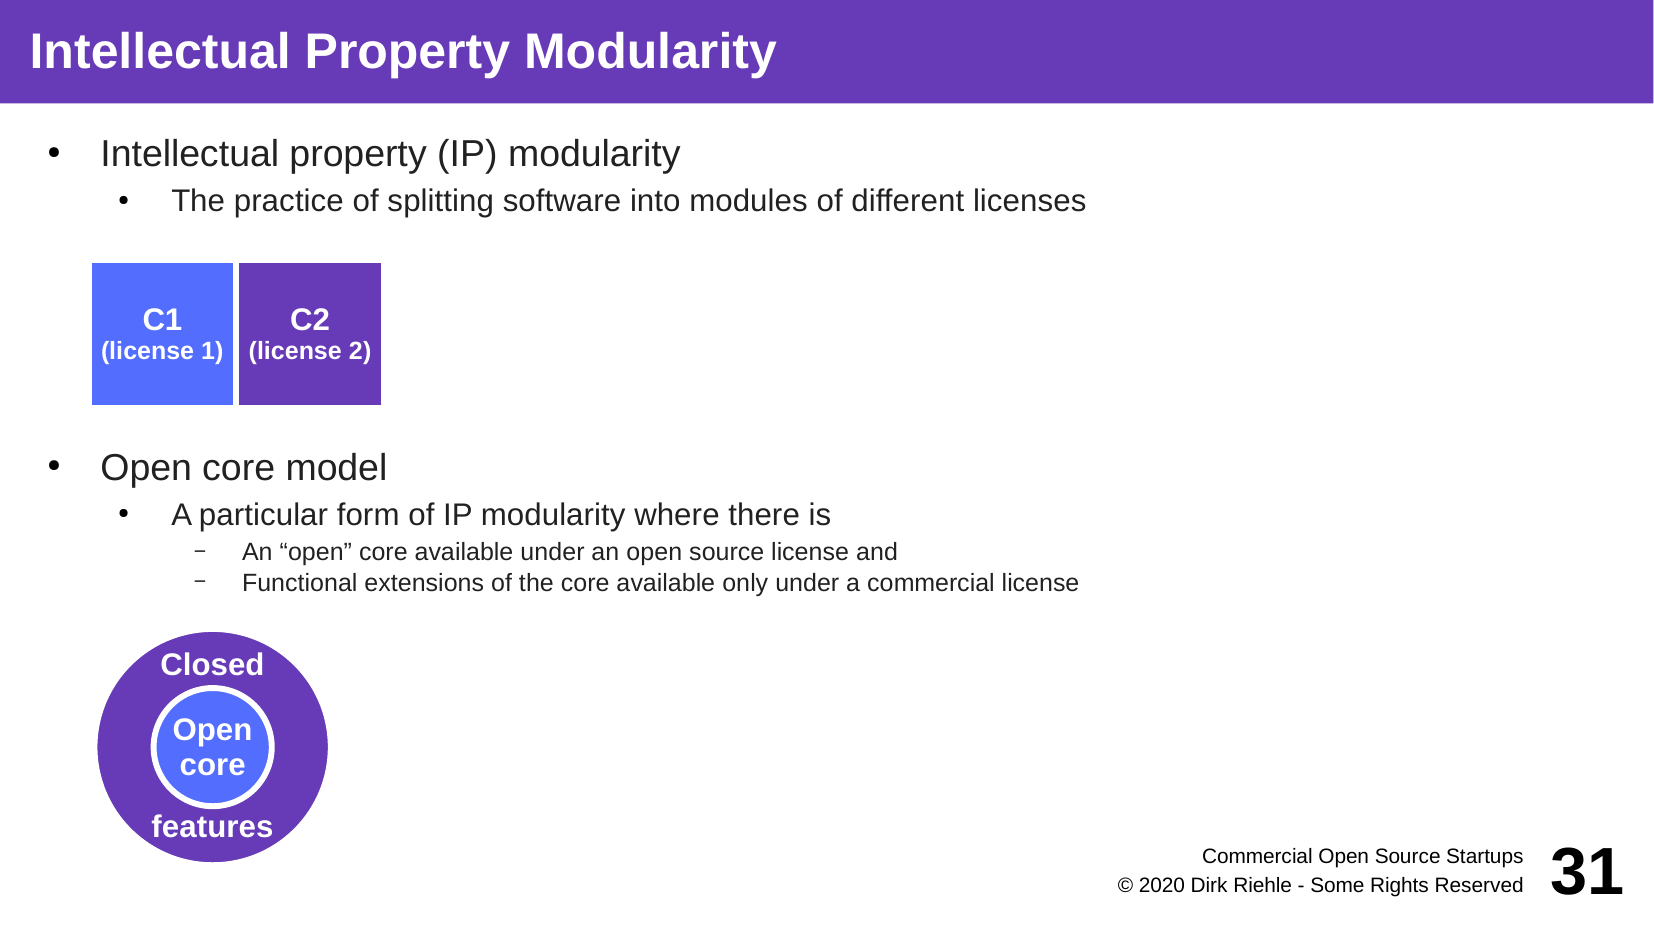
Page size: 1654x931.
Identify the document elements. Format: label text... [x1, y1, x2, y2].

list Intellectual property (IP) modularity The practice of splitting software into modules of different licenses Open core model A particular form of IP modularity where there is An “open” core available under an open source license and Functional extensions of the core available only under a commercial license [29, 132, 1625, 813]
text_box C1 (license 1) [88, 259, 236, 408]
text_box Closed features [94, 628, 331, 863]
text_box C2 (license 2) [236, 259, 384, 408]
title Intellectual Property Modularity [0, 0, 1654, 104]
